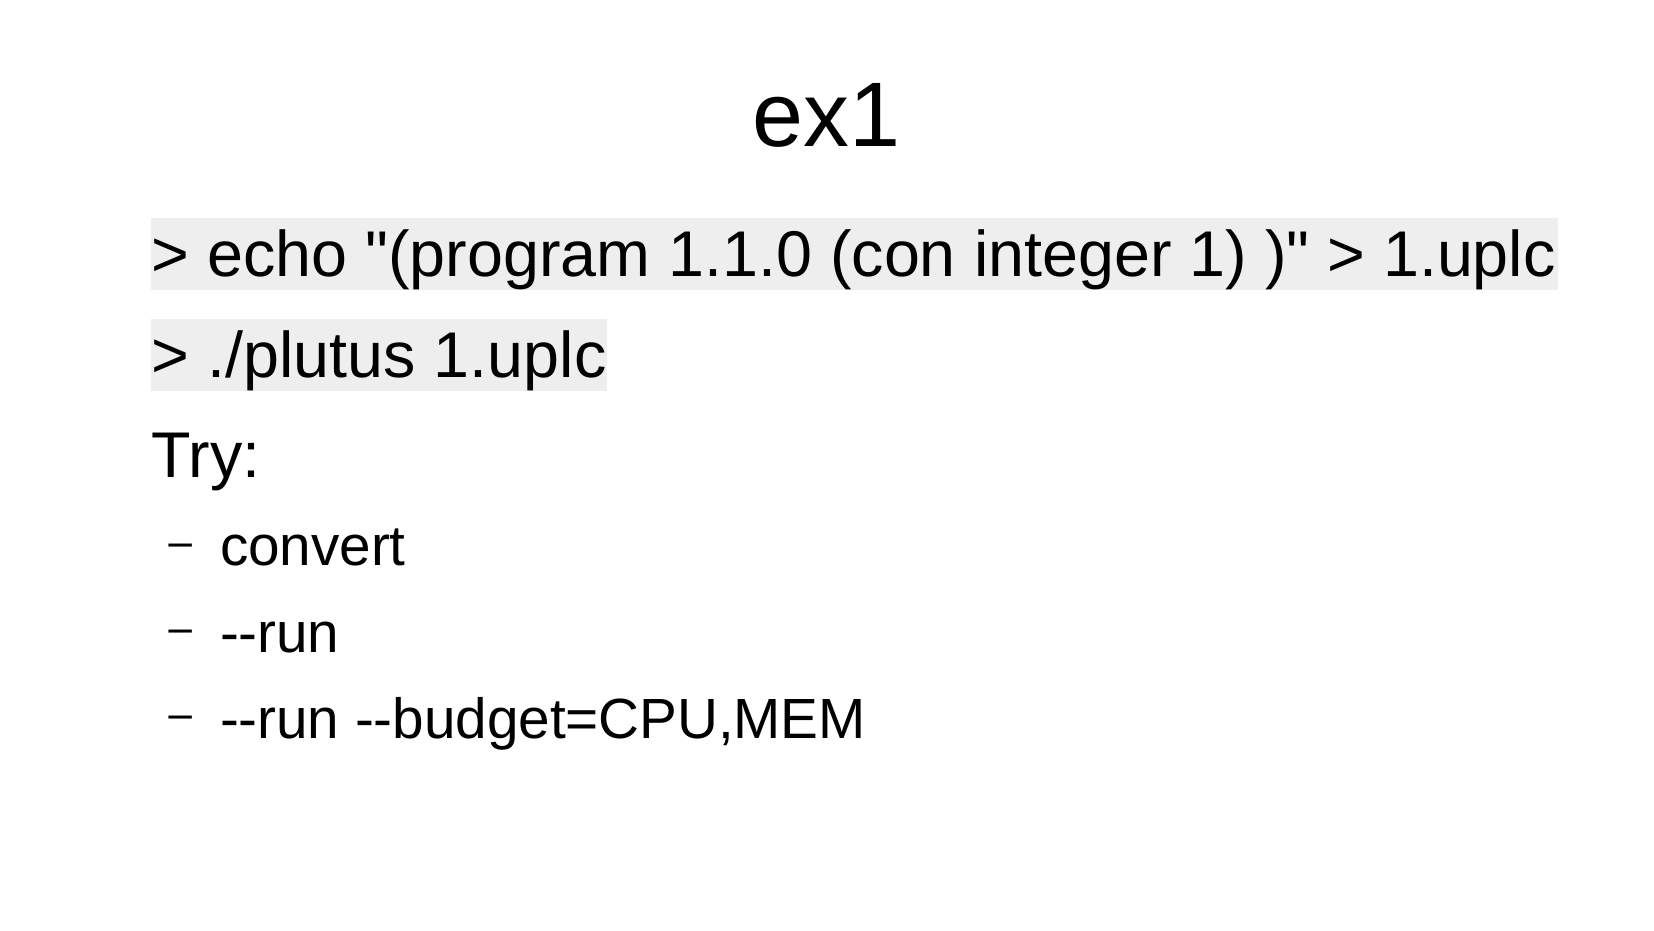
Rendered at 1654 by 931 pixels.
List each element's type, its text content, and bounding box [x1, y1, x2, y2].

title ex1 [82, 37, 1571, 193]
list > echo "(program 1.1.0 (con integer 1) )" > 1.uplc > ./plutus 1.uplc Try: convert --run --run --budget=CPU,MEM [82, 217, 1571, 758]
